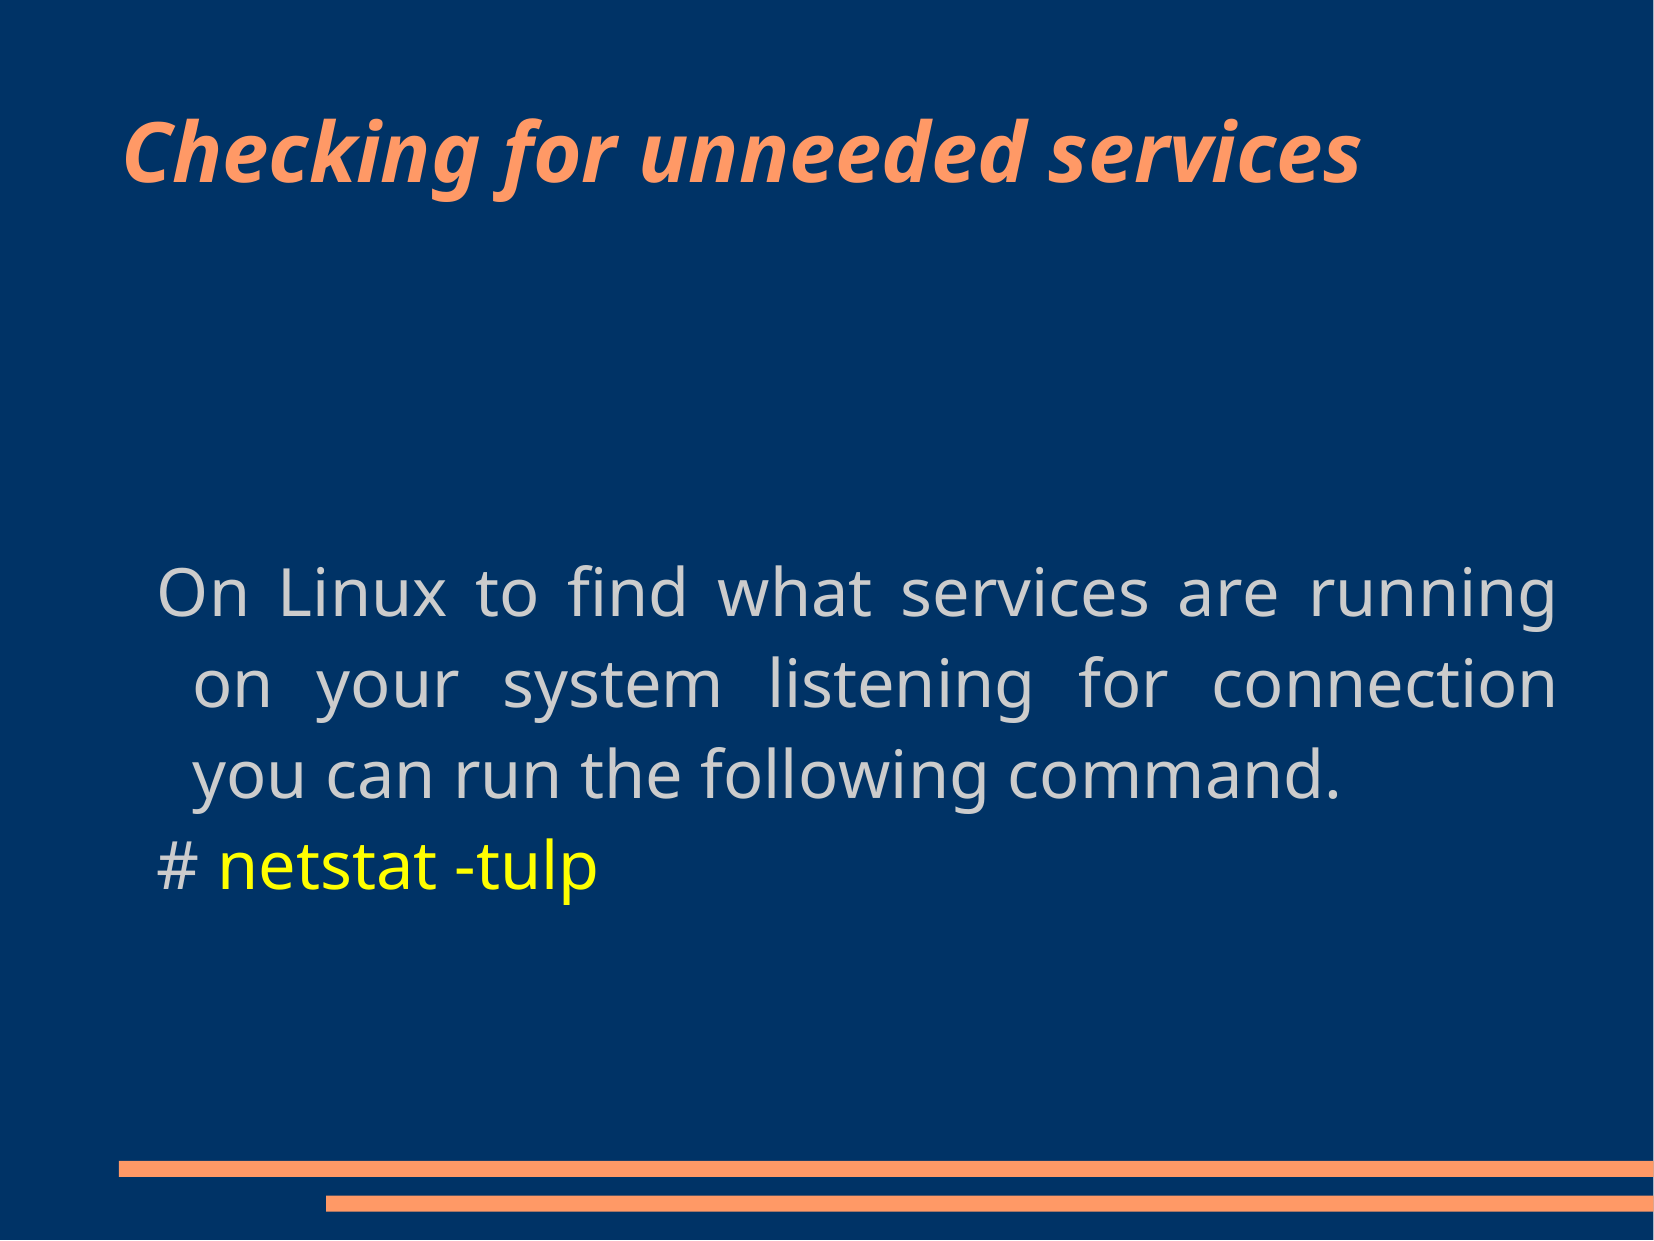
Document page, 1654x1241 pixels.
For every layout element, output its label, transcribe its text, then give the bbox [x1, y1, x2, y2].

subtitle On Linux to find what services are running on your system listening for connection you can run the following command. # netstat -tulp [121, 322, 1561, 1133]
title Checking for unneeded services [121, 46, 1534, 254]
